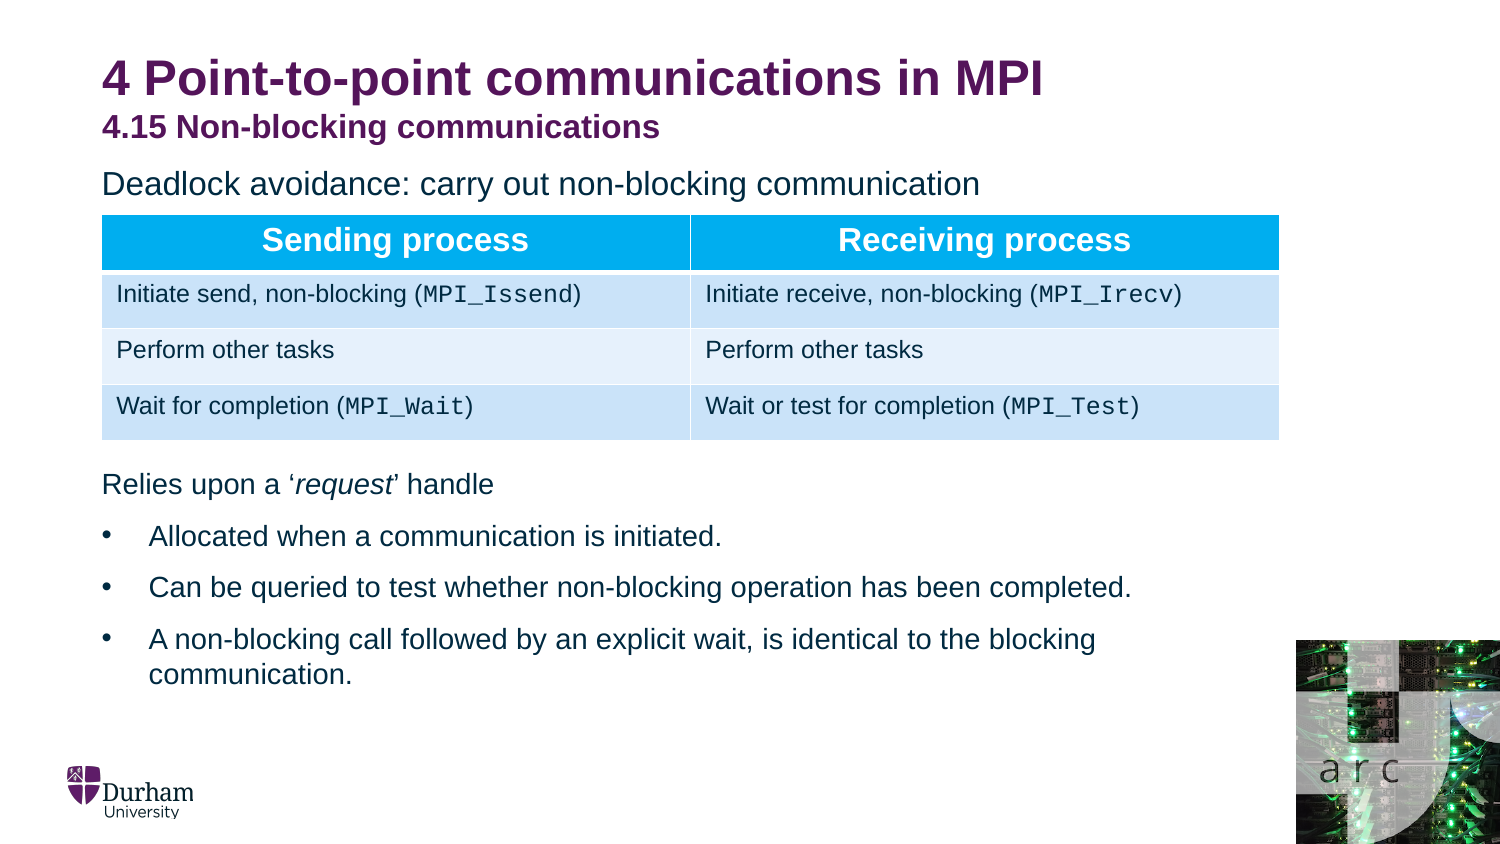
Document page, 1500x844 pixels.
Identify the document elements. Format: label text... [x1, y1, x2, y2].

table_header Receiving process [691, 215, 1279, 270]
table_cell Initiate receive, non-blocking (MPI_Irecv) [691, 275, 1279, 328]
list Deadlock avoidance: carry out non-blocking communication Relies upon a ‘request’ handle Allocated when a communication is initiated. Can be queried to test whether non-blocking operation has been completed. A non-blocking call followed by an explicit wait, is identical to the blocking communication. [101, 161, 1276, 213]
table_cell Initiate send, non-blocking (MPI_Issend) [102, 275, 690, 328]
table_cell Perform other tasks [102, 329, 690, 384]
table_cell Perform other tasks [691, 329, 1279, 384]
table_header Sending process [102, 215, 690, 270]
table_cell Wait for completion (MPI_Wait) [102, 385, 690, 440]
picture [67, 766, 193, 819]
picture [1296, 640, 1500, 844]
title 4 Point-to-point communications in MPI 4.15 Non-blocking communications [101, 45, 1399, 154]
list Deadlock avoidance: carry out non-blocking communication Relies upon a ‘request’ handle Allocated when a communication is initiated. Can be queried to test whether non-blocking operation has been completed. A non-blocking call followed by an explicit wait, is identical to the blocking communication. [101, 441, 1276, 747]
table_cell Wait or test for completion (MPI_Test) [691, 385, 1279, 440]
